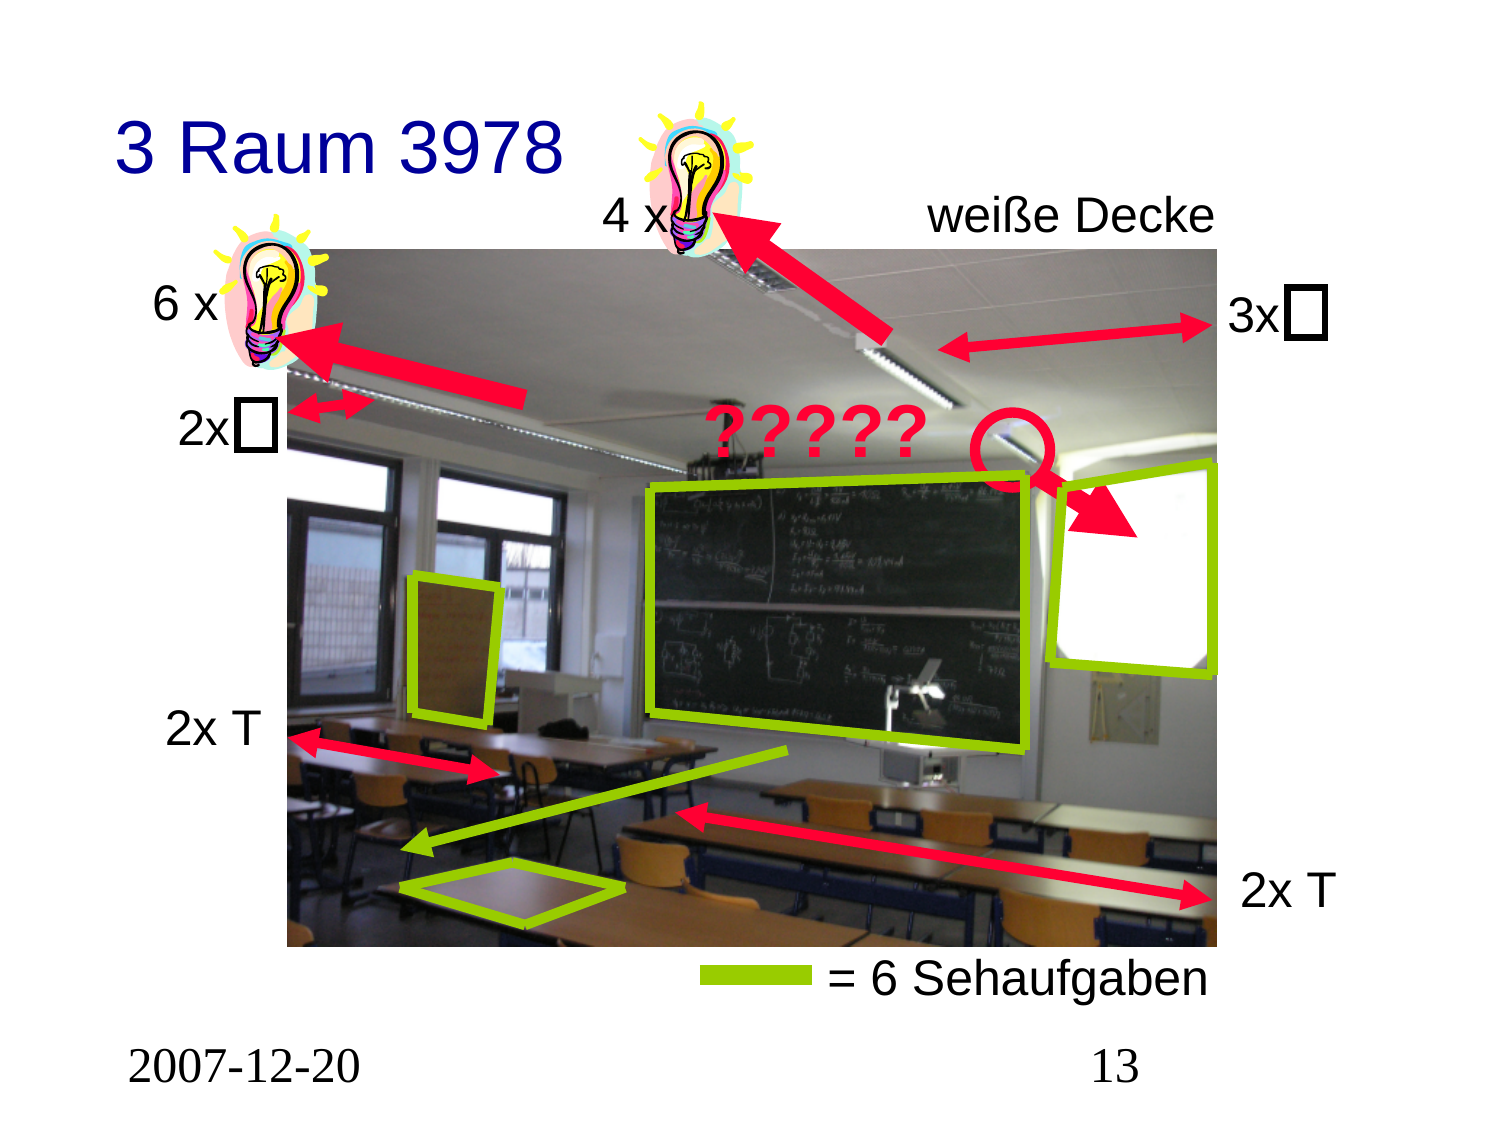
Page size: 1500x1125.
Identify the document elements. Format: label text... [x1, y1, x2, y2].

picture [637, 99, 756, 219]
text_box 2x T [1224, 849, 1388, 938]
text_box = 6 Sehaufgaben [812, 937, 1276, 1026]
picture [212, 212, 1217, 947]
text_box ????? [687, 375, 950, 463]
text_box 3x [1212, 274, 1338, 363]
text_box 2x [162, 387, 288, 475]
picture [655, 482, 1020, 744]
text_box 6 x [137, 262, 212, 351]
text_box weiße Decke [912, 174, 1250, 263]
title 3 Raum 3978 [99, 49, 1375, 238]
picture [1056, 469, 1207, 669]
text_box 4 x [587, 174, 713, 263]
text_box 2x T [150, 687, 301, 775]
picture [1083, 488, 1094, 494]
picture [981, 418, 1044, 476]
